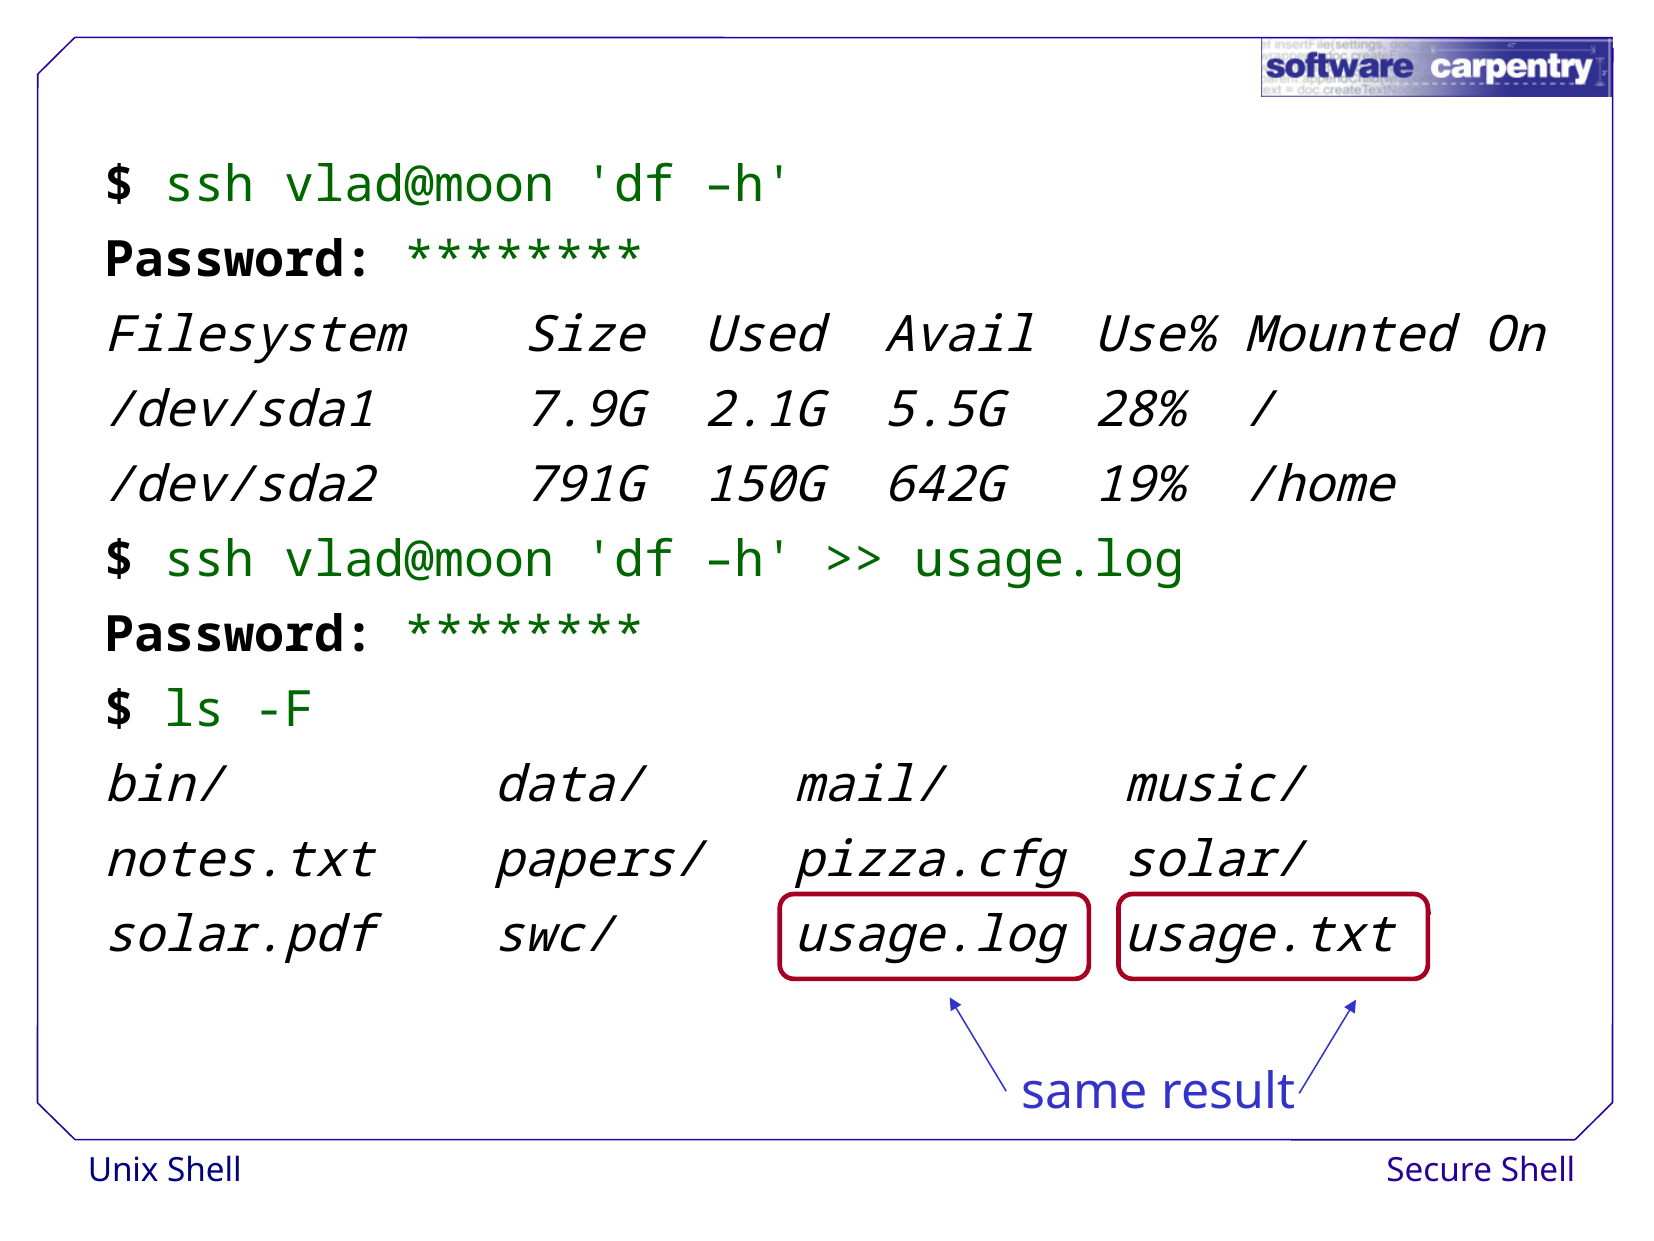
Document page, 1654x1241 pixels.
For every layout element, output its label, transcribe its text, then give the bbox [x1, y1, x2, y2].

text_box $ ssh vlad@moon 'df –h' Password: ******** Filesystem Size Used Avail Use% Mounted On /dev/sda1 7.9G 2.1G 5.5G 28% / /dev/sda2 791G 150G 642G 19% /home $ ssh vlad@moon 'df –h' >> usage.log Password: ******** $ ls -F bin/ data/ mail/ music/ notes.txt papers/ pizza.cfg solar/ solar.pdf swc/ usage.log usage.txt [89, 128, 1512, 1121]
picture [1261, 39, 1613, 97]
text_box same result [1006, 1035, 1338, 1121]
